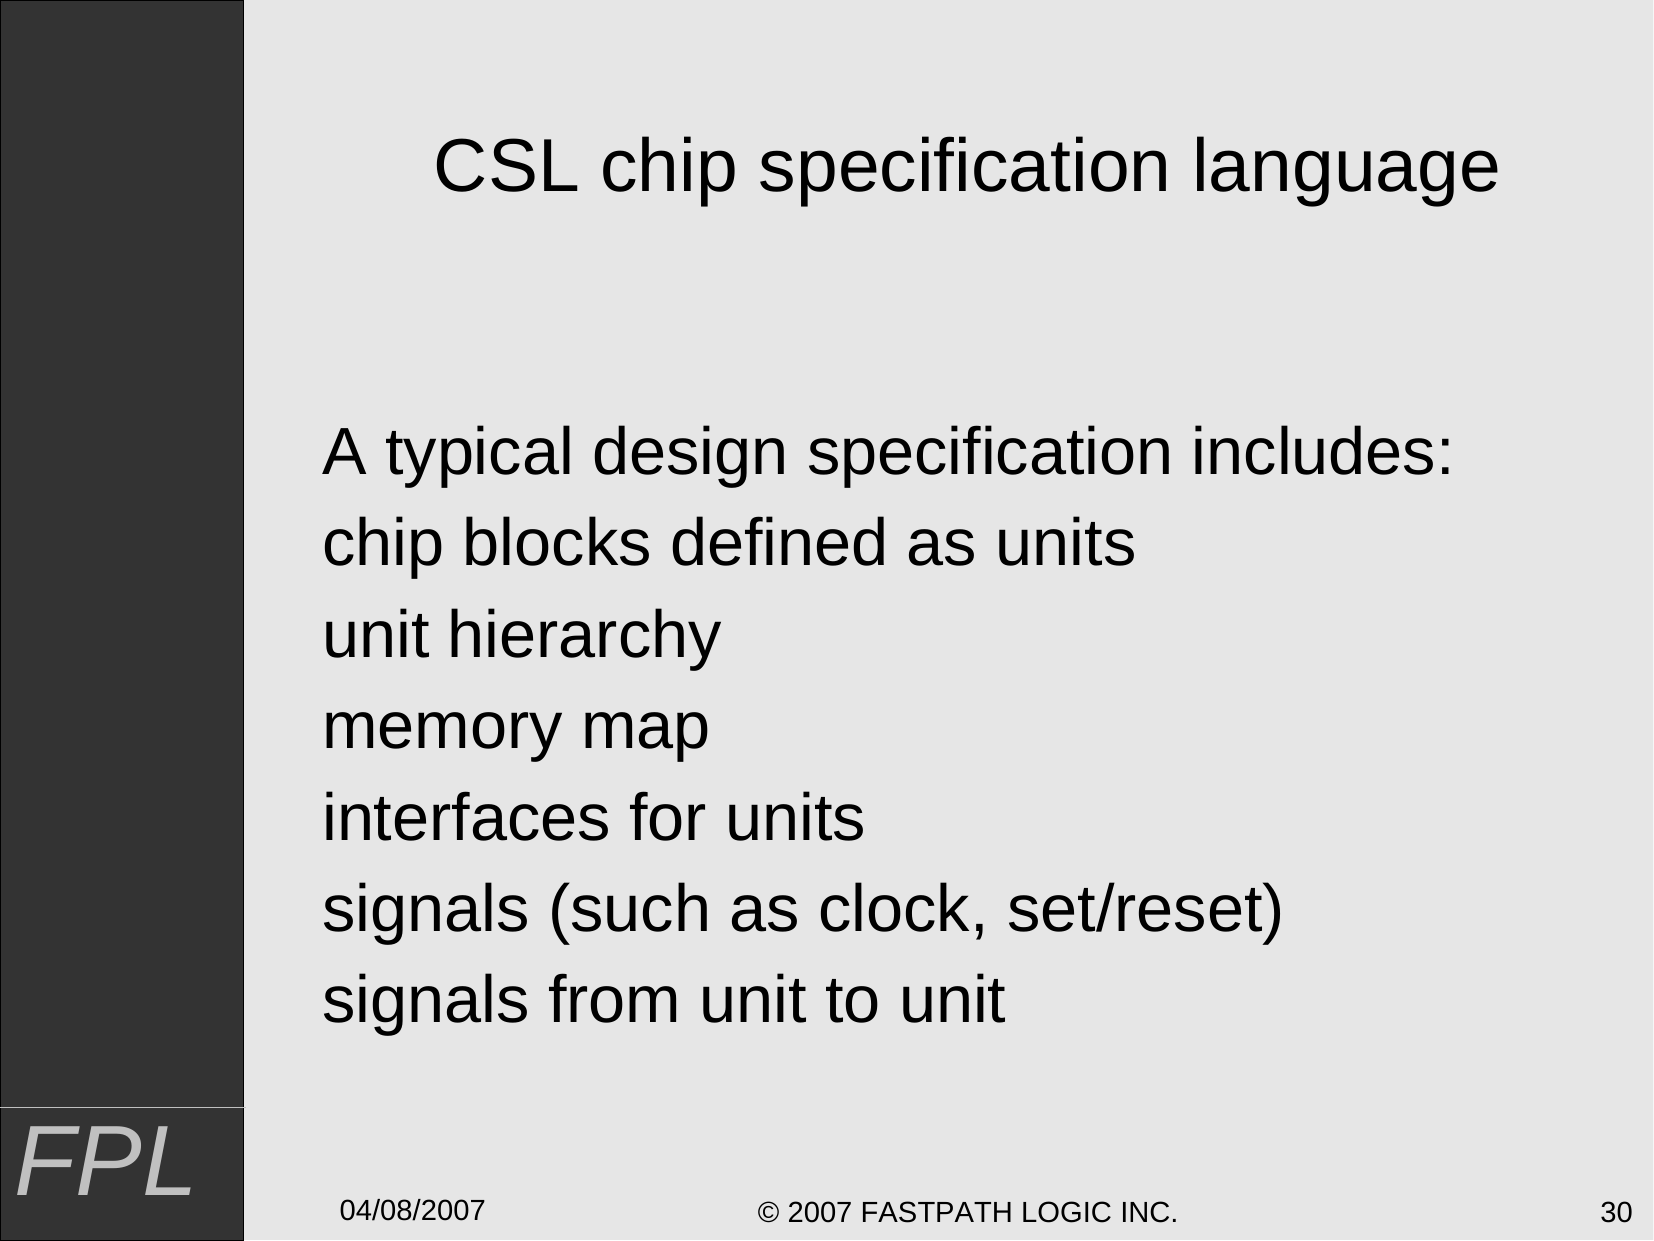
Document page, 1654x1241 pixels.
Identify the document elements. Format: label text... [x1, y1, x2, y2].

subtitle A typical design specification includes: chip blocks defined as units unit hierarchy memory map interfaces for units signals (such as clock, set/reset) signals from unit to unit [322, 272, 1635, 1179]
title CSL chip specification language [427, 57, 1530, 272]
